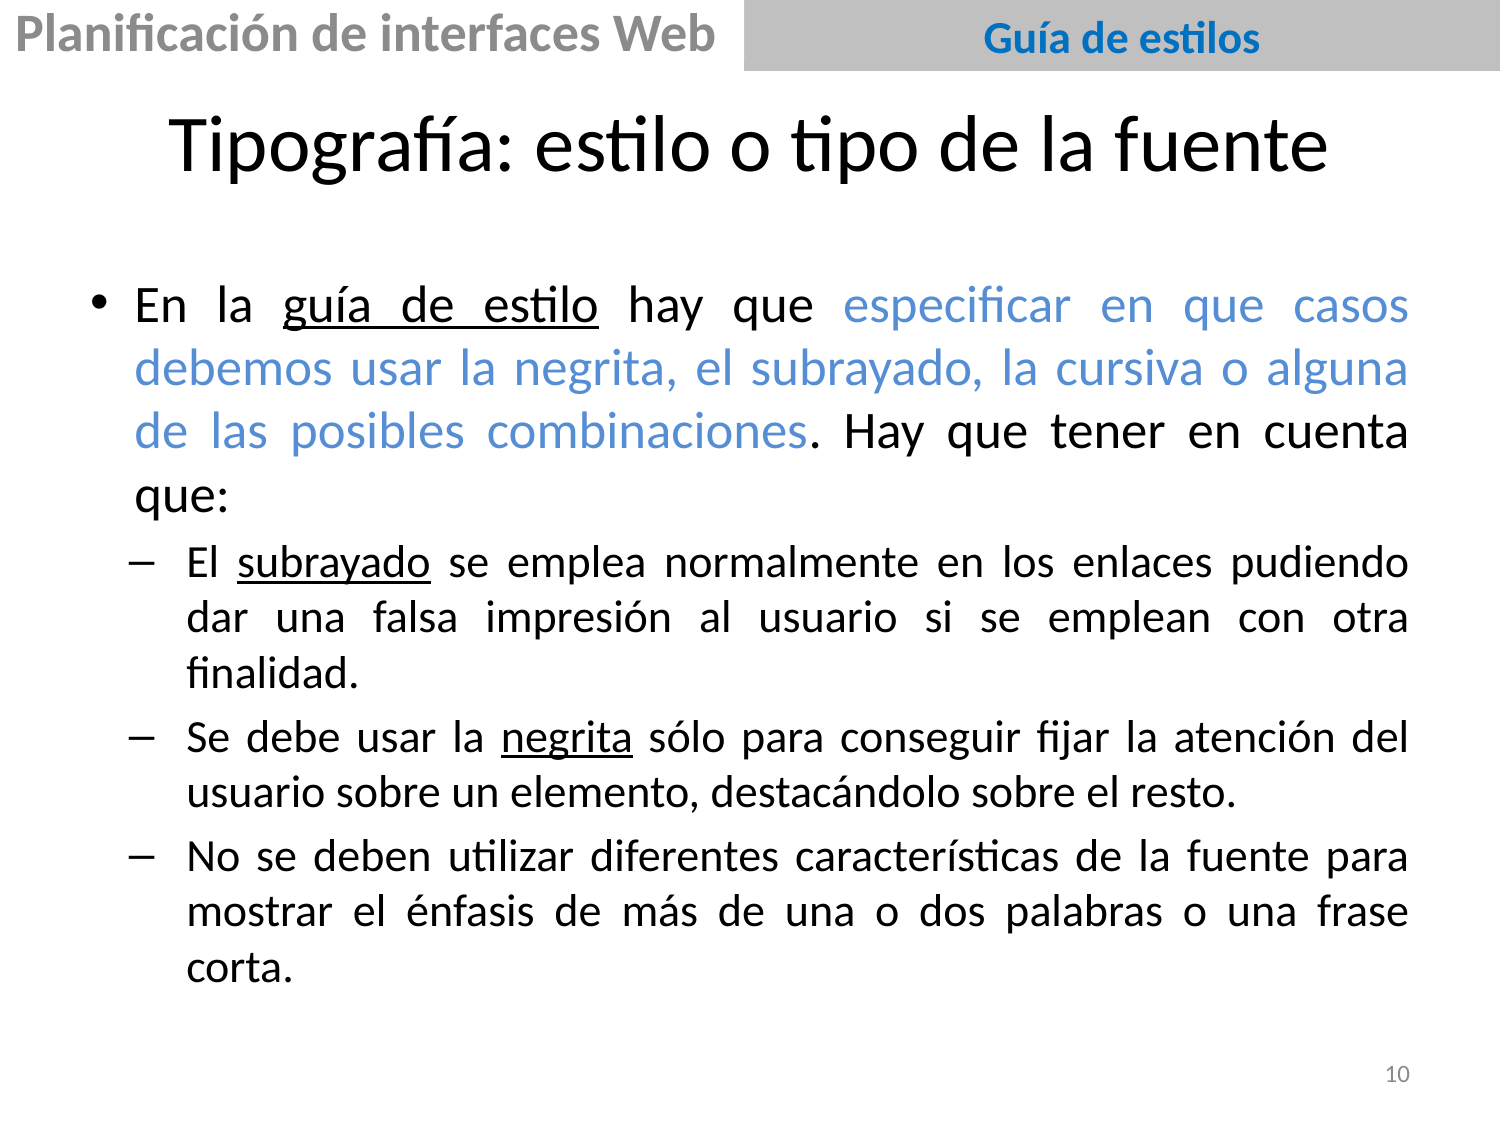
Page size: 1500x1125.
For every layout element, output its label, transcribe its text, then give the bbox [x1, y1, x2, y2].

title Tipografía: estilo o tipo de la fuente [75, 60, 1425, 233]
title Guía de estilos [744, 0, 1500, 71]
title Planificación de interfaces Web [0, 0, 745, 60]
slide_number <número> [1074, 1042, 1425, 1103]
list En la guía de estilo hay que especificar en que casos debemos usar la negrita, el subrayado, la cursiva o alguna de las posibles combinaciones. Hay que tener en cuenta que: El subrayado se emplea normalmente en los enlaces pudiendo dar una falsa impresión al usuario si se emplean con otra finalidad. Se debe usar la negrita sólo para conseguir fijar la atención del usuario sobre un elemento, destacándolo sobre el resto. No se deben utilizar diferentes características de la fuente para mostrar el énfasis de más de una o dos palabras o una frase corta. [75, 262, 1425, 1005]
